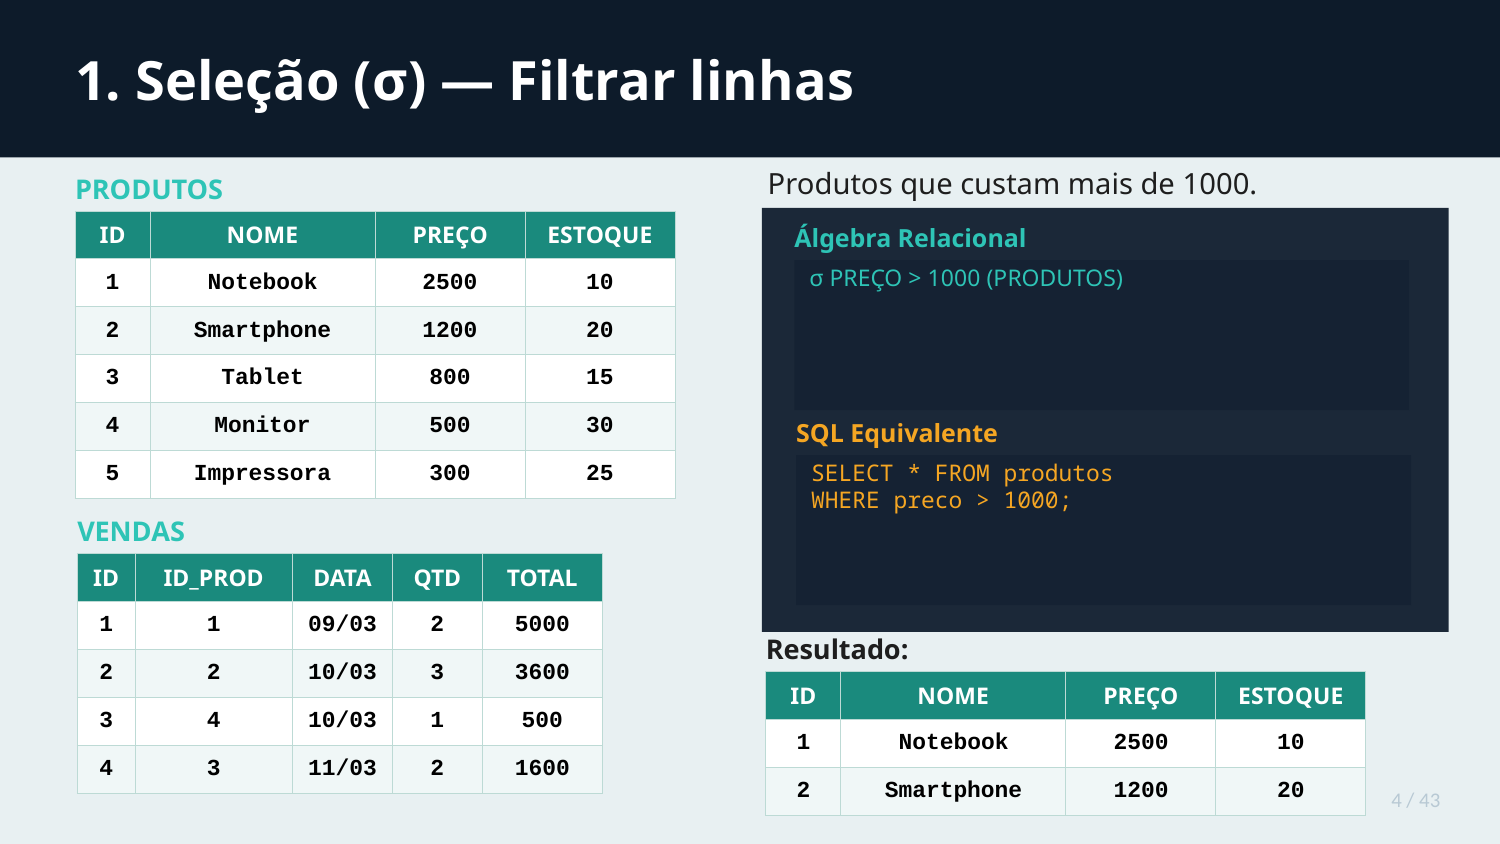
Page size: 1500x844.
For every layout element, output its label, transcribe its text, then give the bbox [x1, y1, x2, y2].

table_cell 09/03 [293, 602, 392, 649]
table_cell 2 [766, 768, 840, 815]
table_header PREÇO [1066, 672, 1215, 719]
table_header NOME [151, 212, 375, 258]
table_cell 2 [136, 650, 292, 697]
text_box [0, 0, 1500, 158]
table_cell 1 [76, 259, 150, 306]
table_cell 5000 [483, 602, 602, 649]
table_cell 30 [526, 403, 675, 450]
table_cell 1600 [483, 746, 602, 793]
table_cell 10 [526, 259, 675, 306]
table_cell 300 [376, 451, 525, 498]
table_cell 2500 [1066, 720, 1215, 767]
table_cell 10/03 [293, 698, 392, 745]
table_header ID [766, 672, 840, 719]
text_box Resultado: [765, 626, 1066, 671]
table_cell Notebook [841, 720, 1065, 767]
table_cell Notebook [151, 259, 375, 306]
table_cell 3 [393, 650, 482, 697]
text_box 1. Seleção (σ) — Filtrar linhas [74, 22, 1425, 135]
table_header ID [76, 212, 150, 258]
table_cell 2 [393, 602, 482, 649]
table_header ID [78, 554, 135, 601]
table_cell 1200 [1066, 768, 1215, 815]
text_box Produtos que custam mais de 1000. [767, 156, 1425, 207]
text_box [761, 207, 1449, 632]
table_cell 1 [766, 720, 840, 767]
table_header PREÇO [376, 212, 525, 258]
text_box σ PREÇO > 1000 (PRODUTOS) [809, 263, 1395, 406]
table_cell 3 [78, 698, 135, 745]
table_cell 3 [76, 355, 150, 402]
table_cell Impressora [151, 451, 375, 498]
table_cell 20 [526, 307, 675, 354]
table_cell Tablet [151, 355, 375, 402]
table_cell 25 [526, 451, 675, 498]
table_cell 20 [1216, 768, 1365, 815]
table_cell 3 [136, 746, 292, 793]
table_cell 1 [393, 698, 482, 745]
table_cell 1 [78, 602, 135, 649]
table_cell Smartphone [151, 307, 375, 354]
text_box SELECT * FROM produtos WHERE preco > 1000; [811, 458, 1397, 601]
table_header ID_PROD [136, 554, 292, 601]
table_cell Smartphone [841, 768, 1065, 815]
table_cell 500 [483, 698, 602, 745]
text_box PRODUTOS [75, 165, 675, 211]
table_cell 500 [376, 403, 525, 450]
table_cell 11/03 [293, 746, 392, 793]
table_header TOTAL [483, 554, 602, 601]
table_header ESTOQUE [526, 212, 675, 258]
table_cell 4 [76, 403, 150, 450]
table_cell 1200 [376, 307, 525, 354]
table_cell 10/03 [293, 650, 392, 697]
text_box SQL Equivalente [796, 410, 1412, 455]
table_cell 2 [393, 746, 482, 793]
table_cell 15 [526, 355, 675, 402]
table_cell 1 [136, 602, 292, 649]
table_header QTD [393, 554, 482, 601]
table_cell 2 [76, 307, 150, 354]
table_cell 800 [376, 355, 525, 402]
table_cell 4 [136, 698, 292, 745]
table_header ESTOQUE [1216, 672, 1365, 719]
text_box 4 / 43 [1274, 772, 1455, 825]
table_cell 10 [1216, 720, 1365, 767]
table_cell 5 [76, 451, 150, 498]
table_header DATA [293, 554, 392, 601]
text_box VENDAS [77, 508, 678, 554]
table_header NOME [841, 672, 1065, 719]
text_box Álgebra Relacional [794, 215, 1410, 260]
table_cell 2 [78, 650, 135, 697]
table_cell 2500 [376, 259, 525, 306]
table_cell 4 [78, 746, 135, 793]
table_cell Monitor [151, 403, 375, 450]
table_cell 3600 [483, 650, 602, 697]
